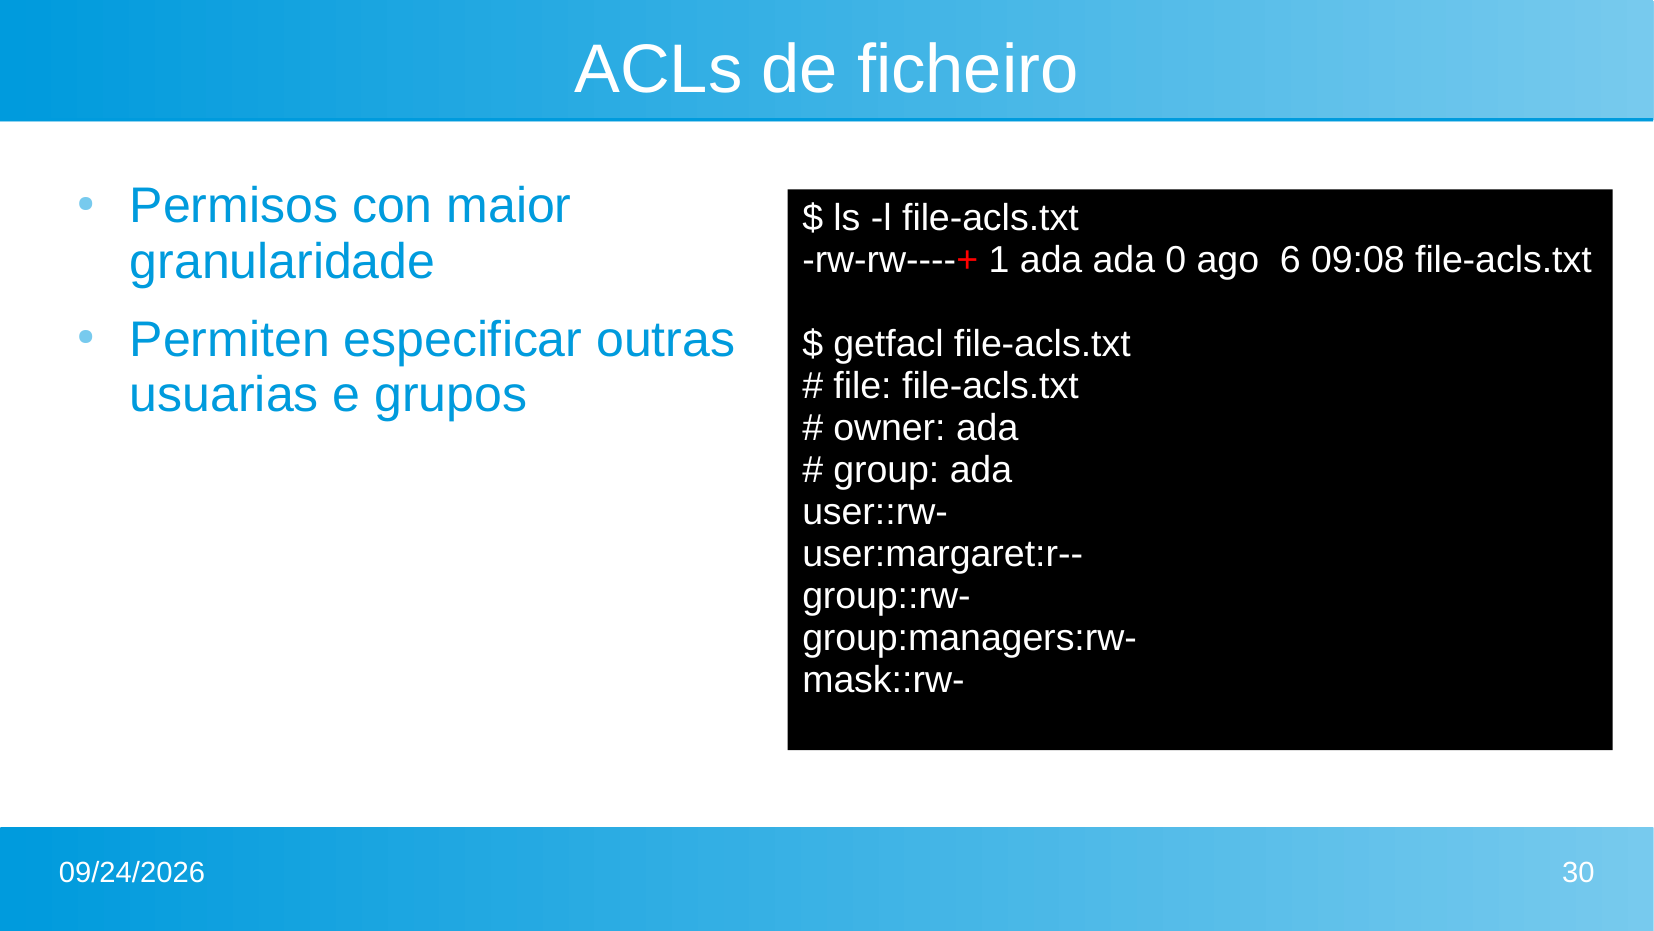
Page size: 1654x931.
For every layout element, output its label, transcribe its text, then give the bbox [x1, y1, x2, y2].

list Permisos con maior granularidade Permiten especificar outras usuarias e grupos [59, 177, 751, 768]
text_box $ ls -l file-acls.txt -rw-rw----+ 1 ada ada 0 ago 6 09:08 file-acls.txt $ getfacl file-acls.txt # file: file-acls.txt # owner: ada # group: ada user::rw- user:margaret:r-- group::rw- group:managers:rw- mask::rw- [787, 189, 1613, 751]
title ACLs de ficheiro [59, 29, 1595, 108]
